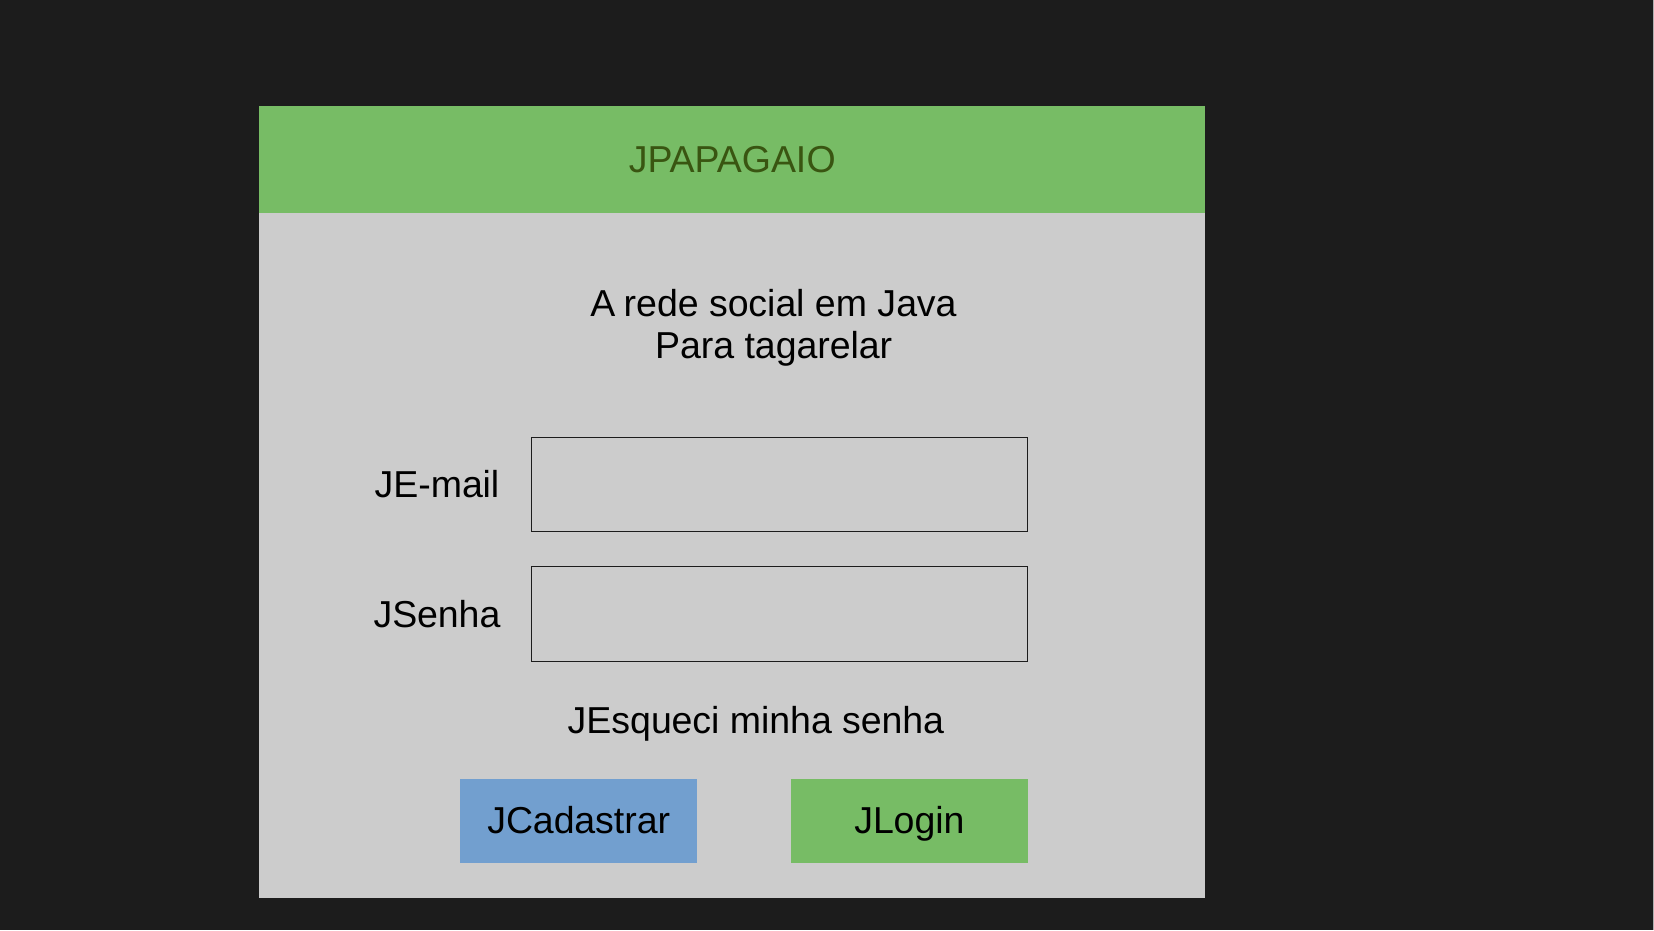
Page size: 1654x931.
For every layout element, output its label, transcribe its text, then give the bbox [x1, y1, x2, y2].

text_box JE-mail [354, 437, 520, 532]
text_box JLogin [791, 779, 1028, 863]
text_box [259, 213, 1205, 898]
text_box JEsqueci minha senha [555, 696, 957, 745]
text_box JSenha [354, 566, 520, 662]
text_box JPAPAGAIO [259, 106, 1205, 213]
text_box A rede social em Java Para tagarelar [484, 271, 1063, 378]
text_box JCadastrar [460, 779, 697, 863]
